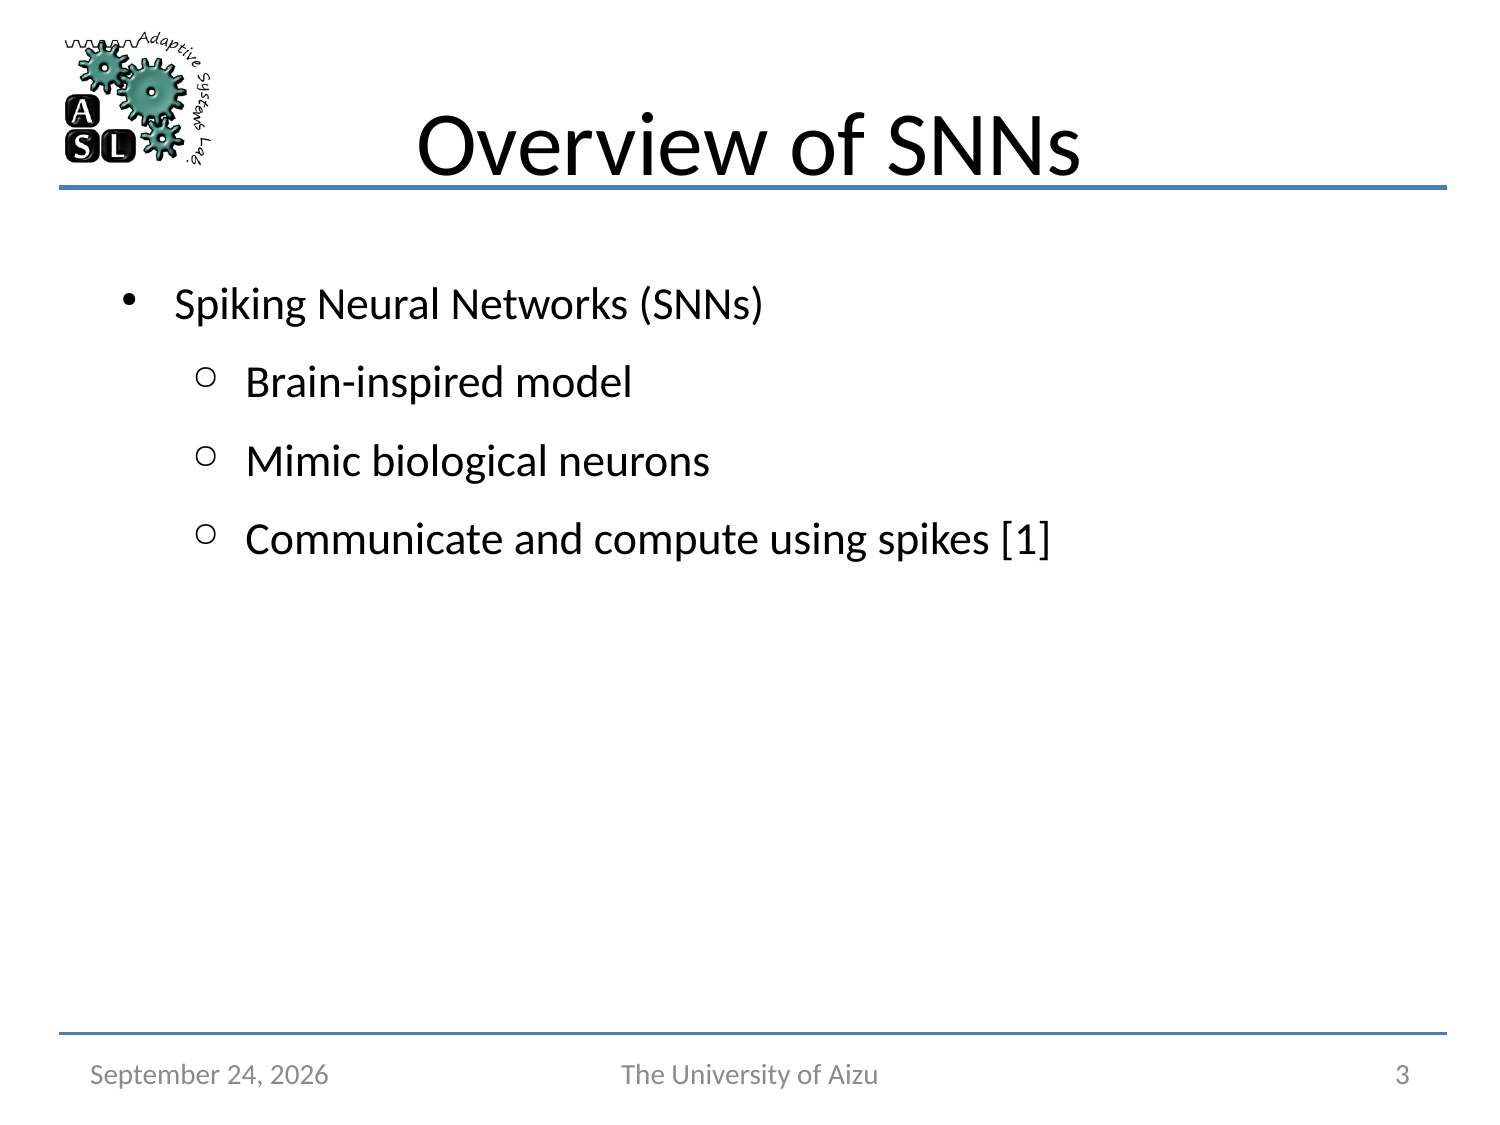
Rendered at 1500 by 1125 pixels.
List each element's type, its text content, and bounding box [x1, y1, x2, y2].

list Spiking Neural Networks (SNNs) Brain-inspired model Mimic biological neurons Communicate and compute using spikes [1] [88, 265, 1439, 1009]
chart [652, 474, 861, 579]
footer The University of Aizu [512, 1042, 988, 1103]
slide_number May 13, 2025 [75, 1042, 425, 1103]
picture [58, 30, 211, 169]
title Overview of SNNs [75, 45, 1425, 233]
slide_number <番号> [1074, 1042, 1425, 1103]
